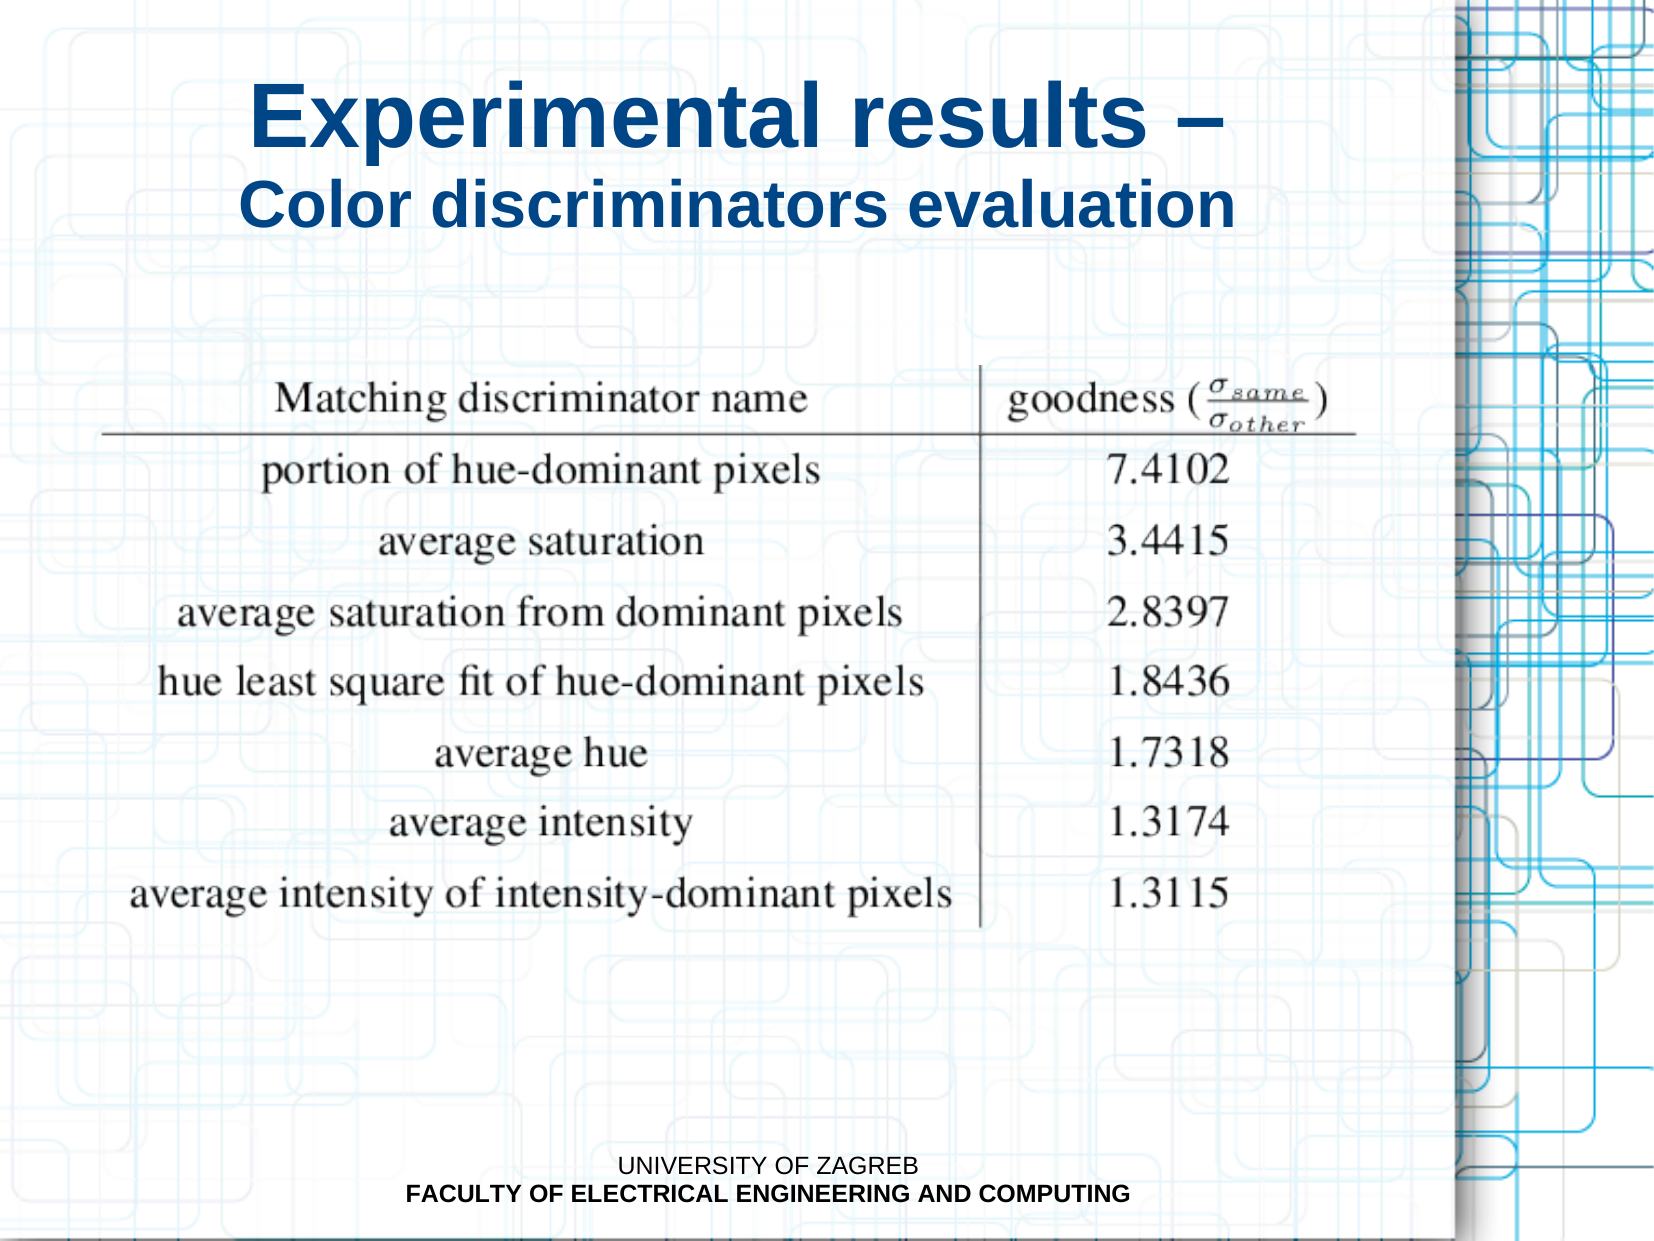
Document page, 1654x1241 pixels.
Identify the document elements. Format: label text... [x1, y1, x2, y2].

picture [0, 0, 1654, 1241]
title Experimental results – Color discriminators evaluation [59, 56, 1418, 250]
